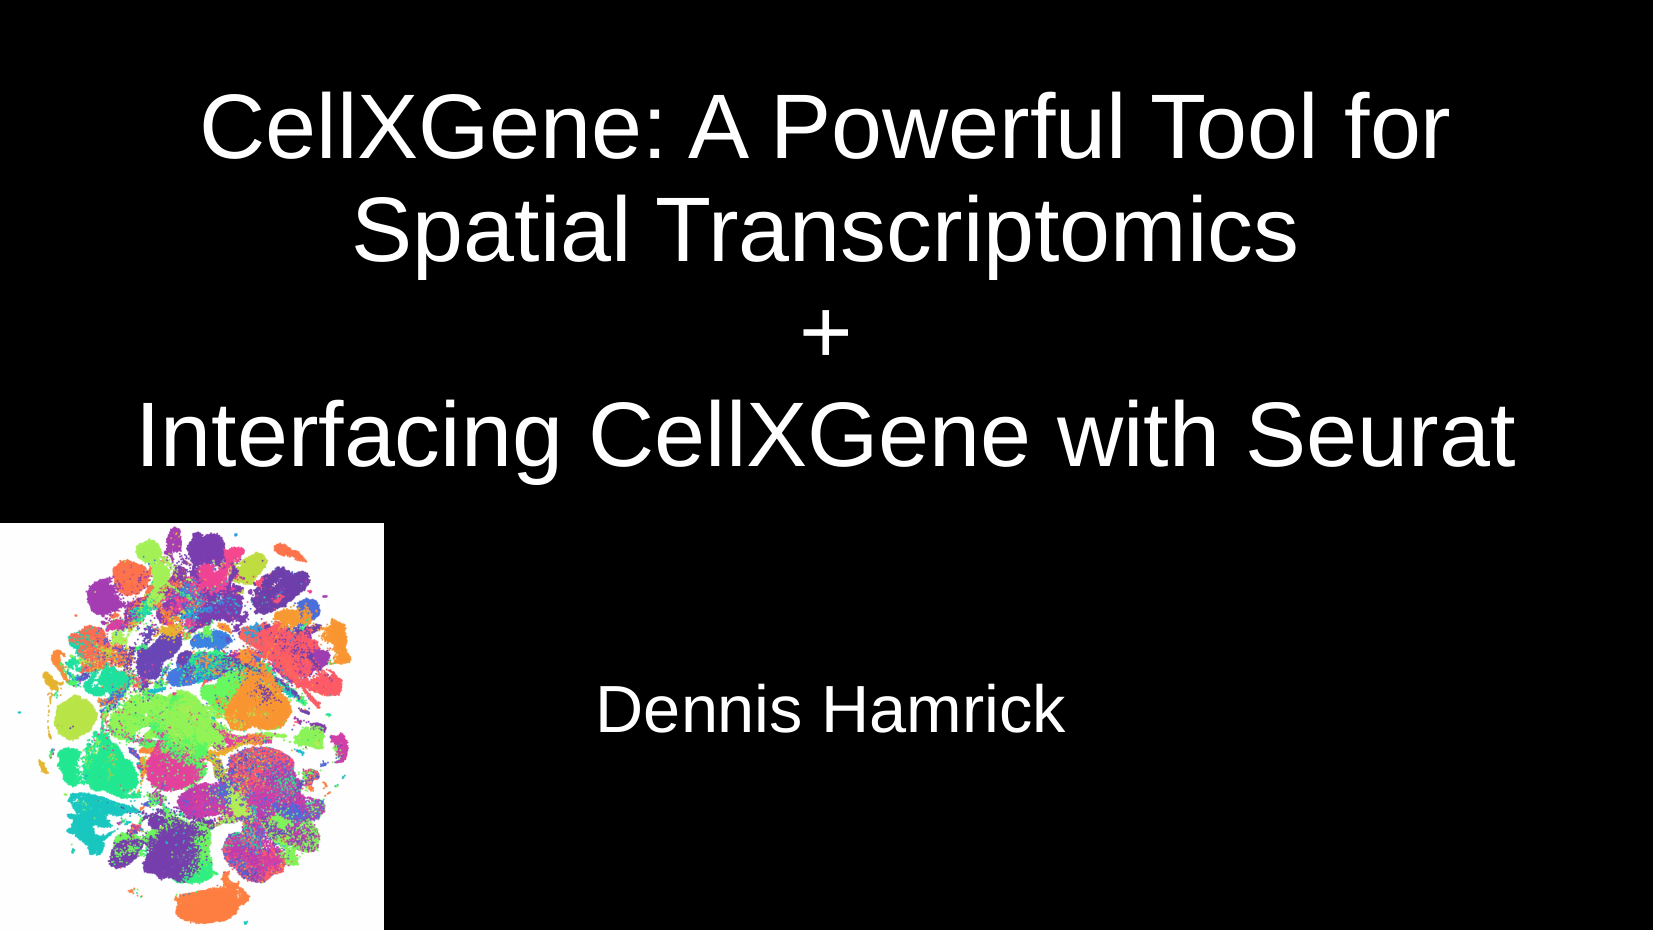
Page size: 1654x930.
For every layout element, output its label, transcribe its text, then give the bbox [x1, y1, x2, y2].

subtitle Dennis Hamrick [384, 592, 1576, 826]
picture [0, 523, 384, 930]
title CellXGene: A Powerful Tool for Spatial Transcriptomics + Interfacing CellXGene with Seurat [82, 37, 1571, 525]
